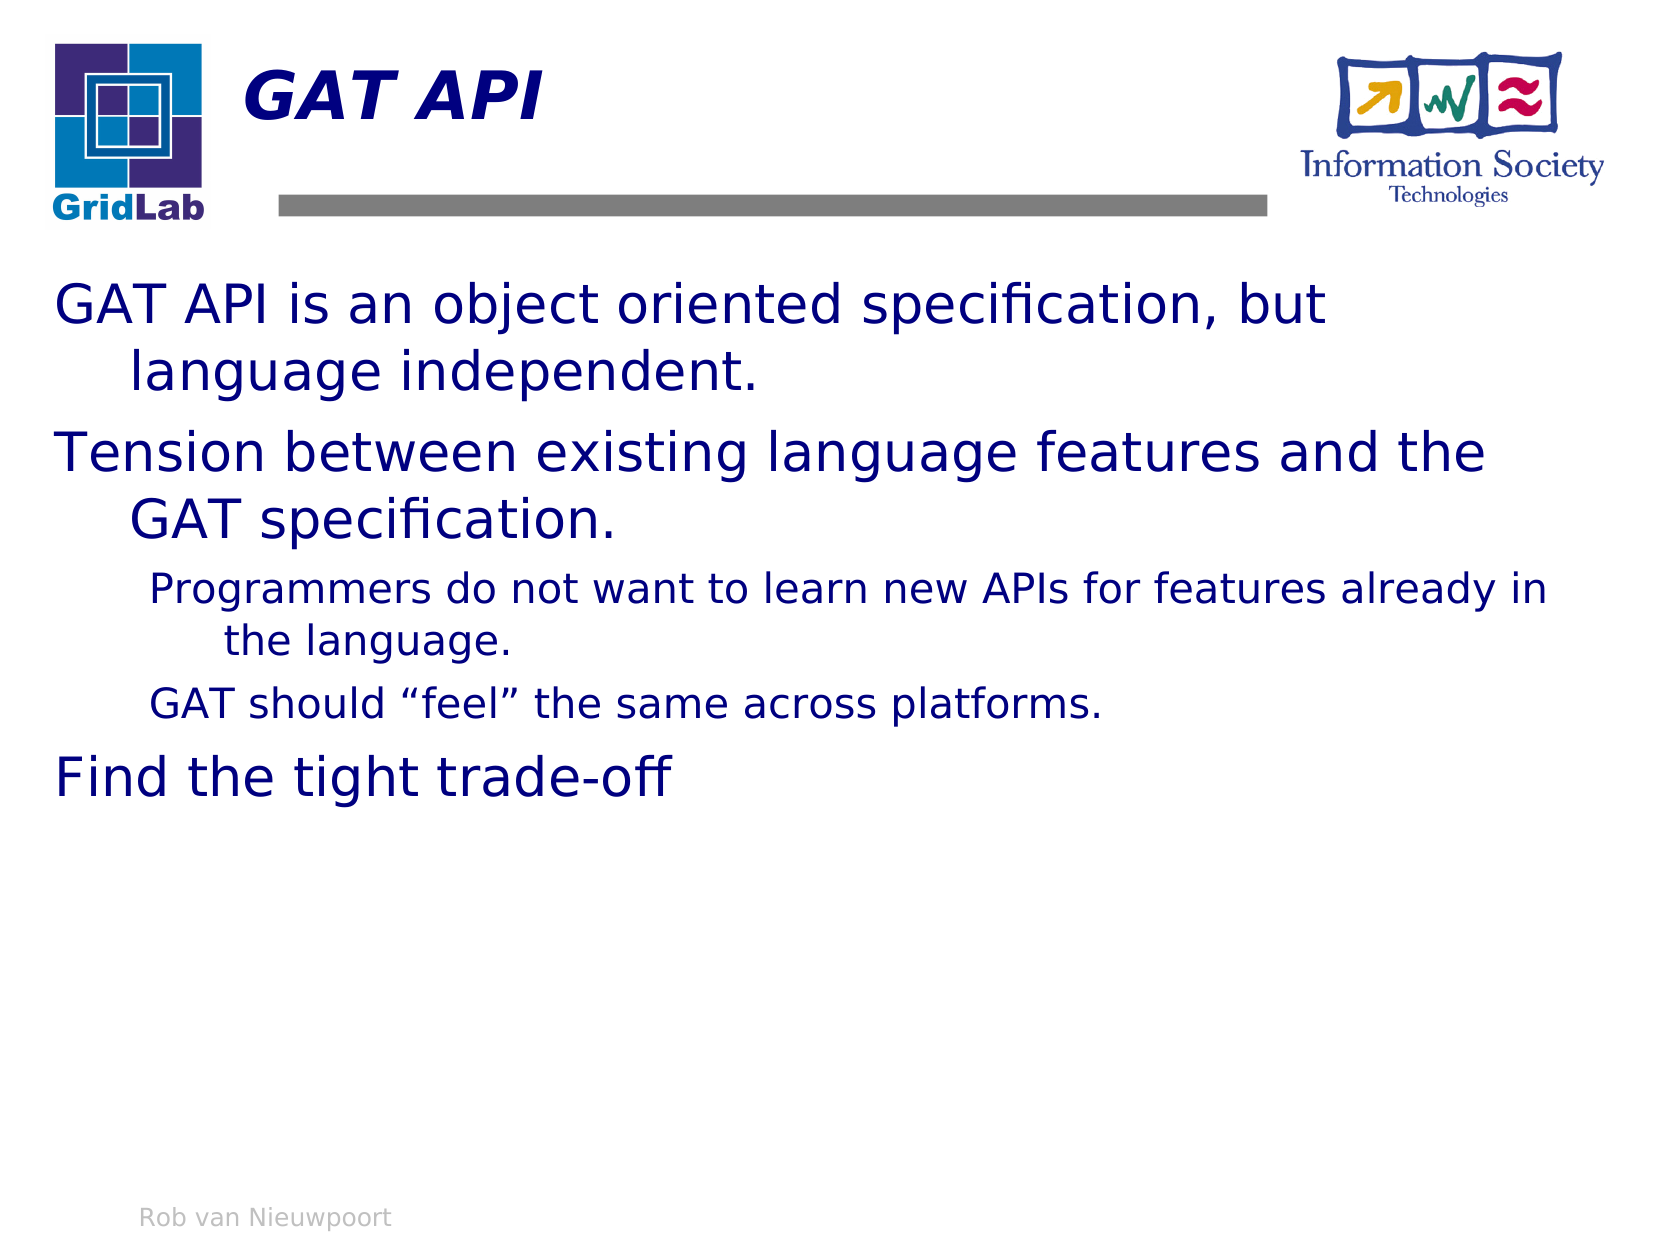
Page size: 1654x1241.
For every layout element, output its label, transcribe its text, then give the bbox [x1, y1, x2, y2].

title GAT API [243, 0, 1280, 187]
picture [45, 34, 211, 230]
picture [1293, 34, 1611, 214]
list GAT API is an object oriented specification, but language independent. Tension between existing language features and the GAT specification. Programmers do not want to learn new APIs for features already in the language. GAT should “feel” the same across platforms. Find the tight trade-off [55, 268, 1599, 805]
